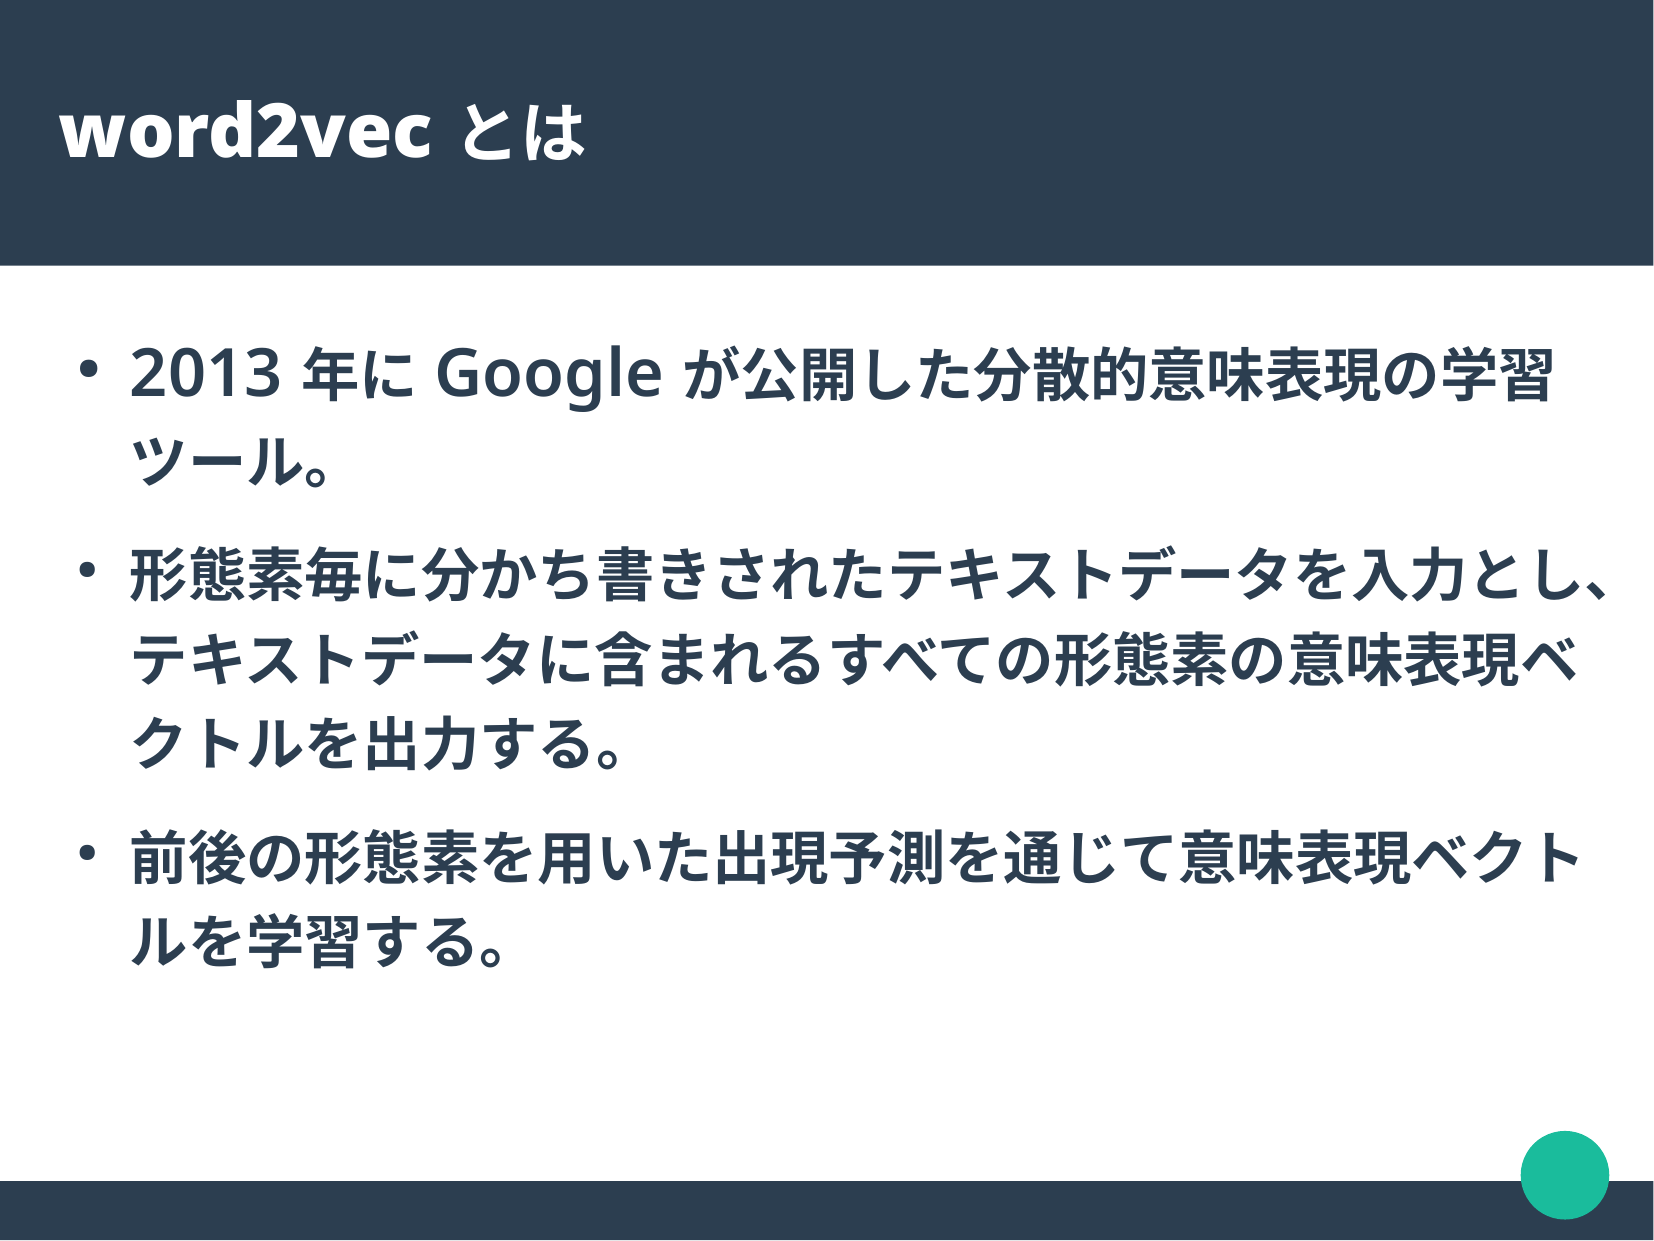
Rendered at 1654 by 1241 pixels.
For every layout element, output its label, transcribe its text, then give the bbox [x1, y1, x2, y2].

title word2vecとは [59, 49, 1595, 207]
list 2013年にGoogleが公開した分散的意味表現の学習ツール。 形態素毎に分かち書きされたテキストデータを入力とし、テキストデータに含まれるすべての形態素の意味表現ベクトルを出力する。 前後の形態素を用いた出現予測を通じて意味表現ベクトルを学習する。 [59, 324, 1595, 1152]
